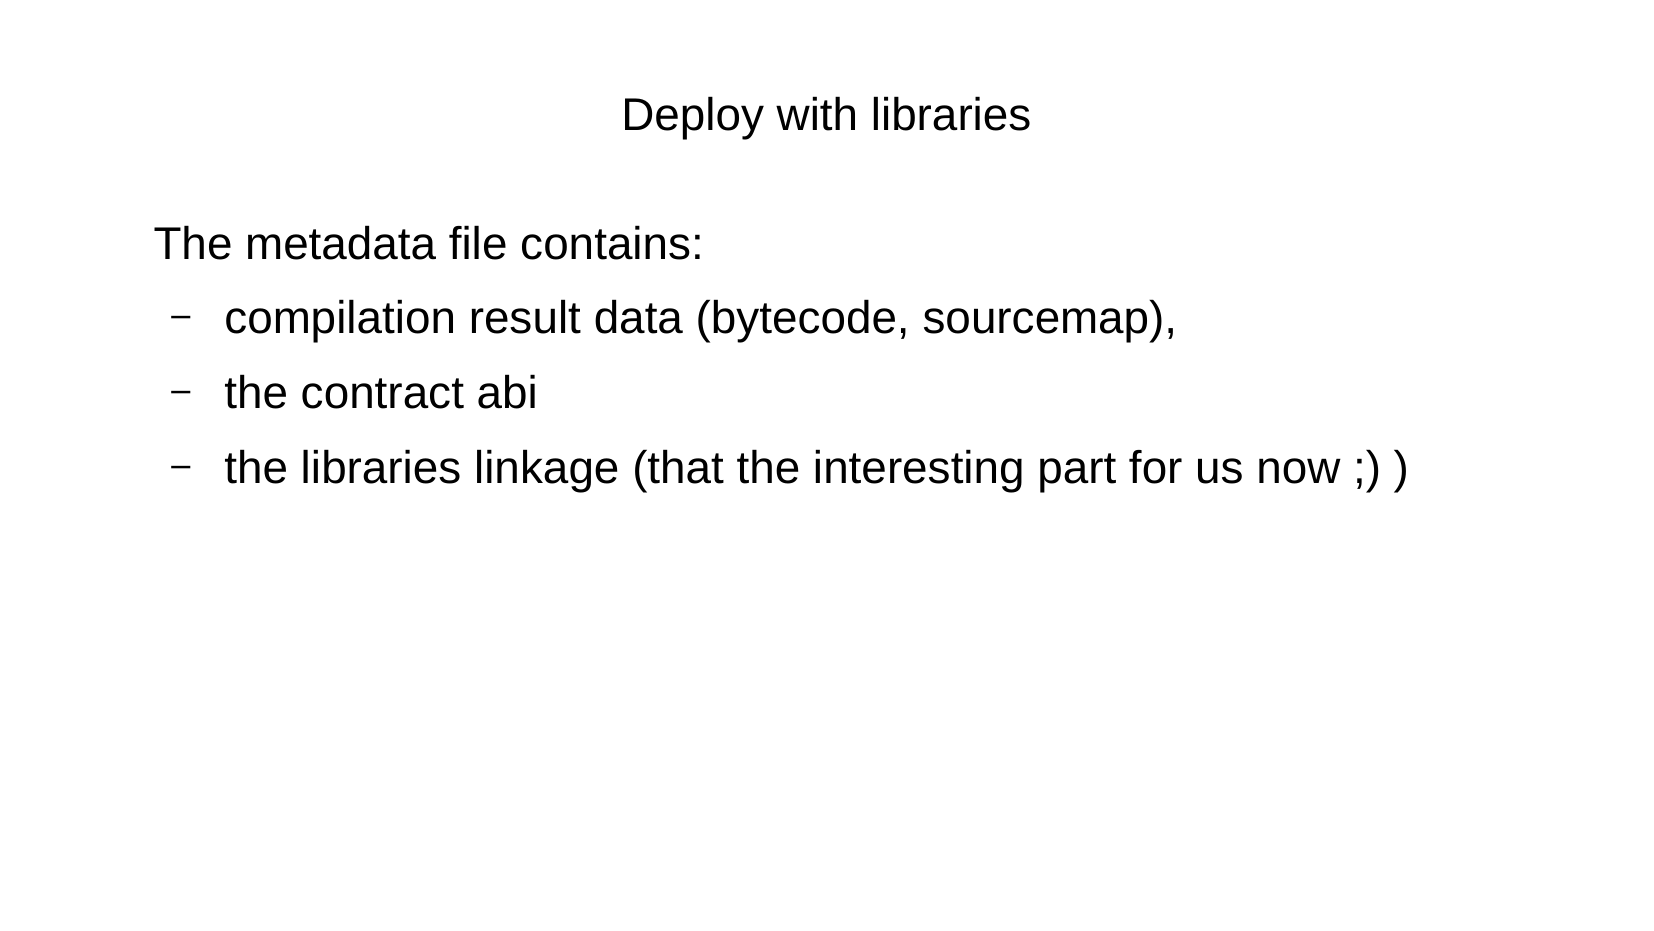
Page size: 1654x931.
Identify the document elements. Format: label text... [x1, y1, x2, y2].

list The metadata file contains: compilation result data (bytecode, sourcemap), the contract abi the libraries linkage (that the interesting part for us now ;) ) [82, 217, 1571, 758]
title Deploy with libraries [82, 37, 1571, 193]
